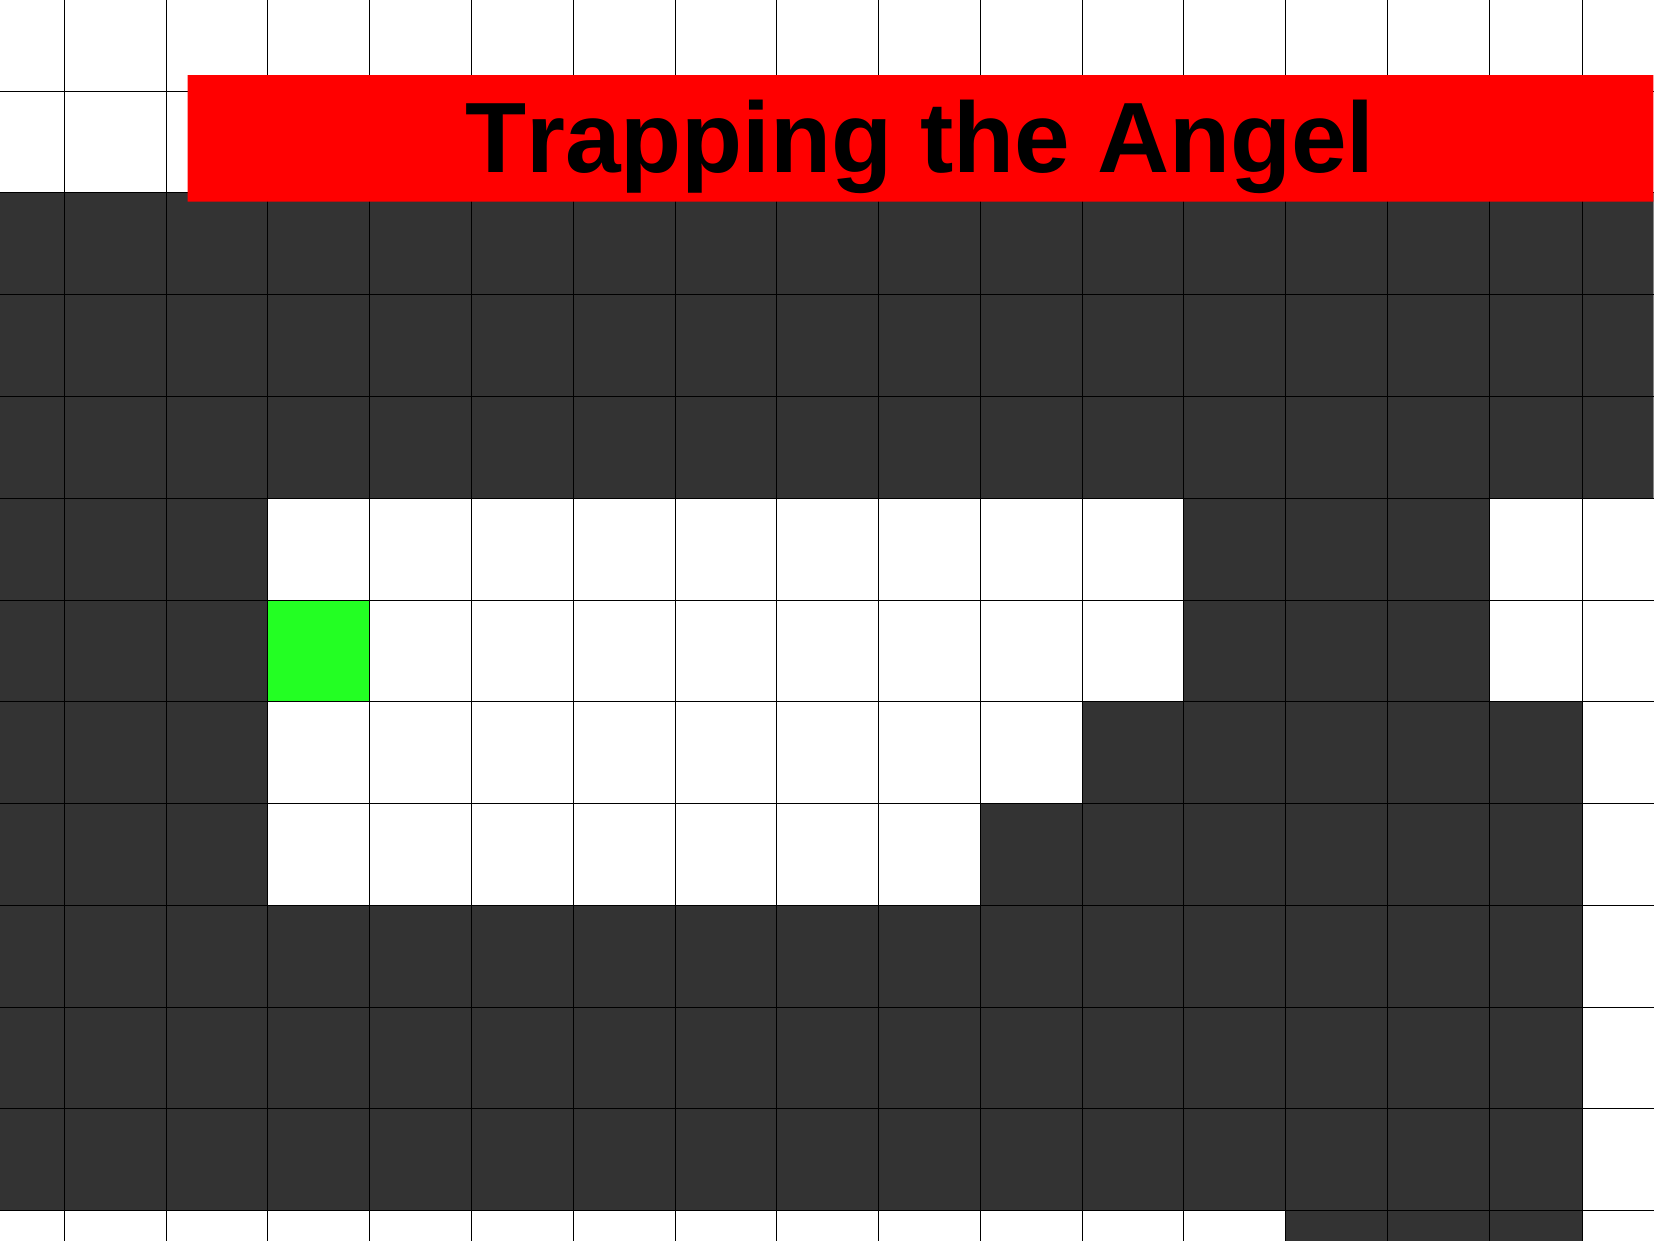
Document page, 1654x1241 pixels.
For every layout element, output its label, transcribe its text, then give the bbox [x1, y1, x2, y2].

text_box Trapping the Angel [187, 75, 1654, 202]
text_box [0, 0, 1654, 1241]
